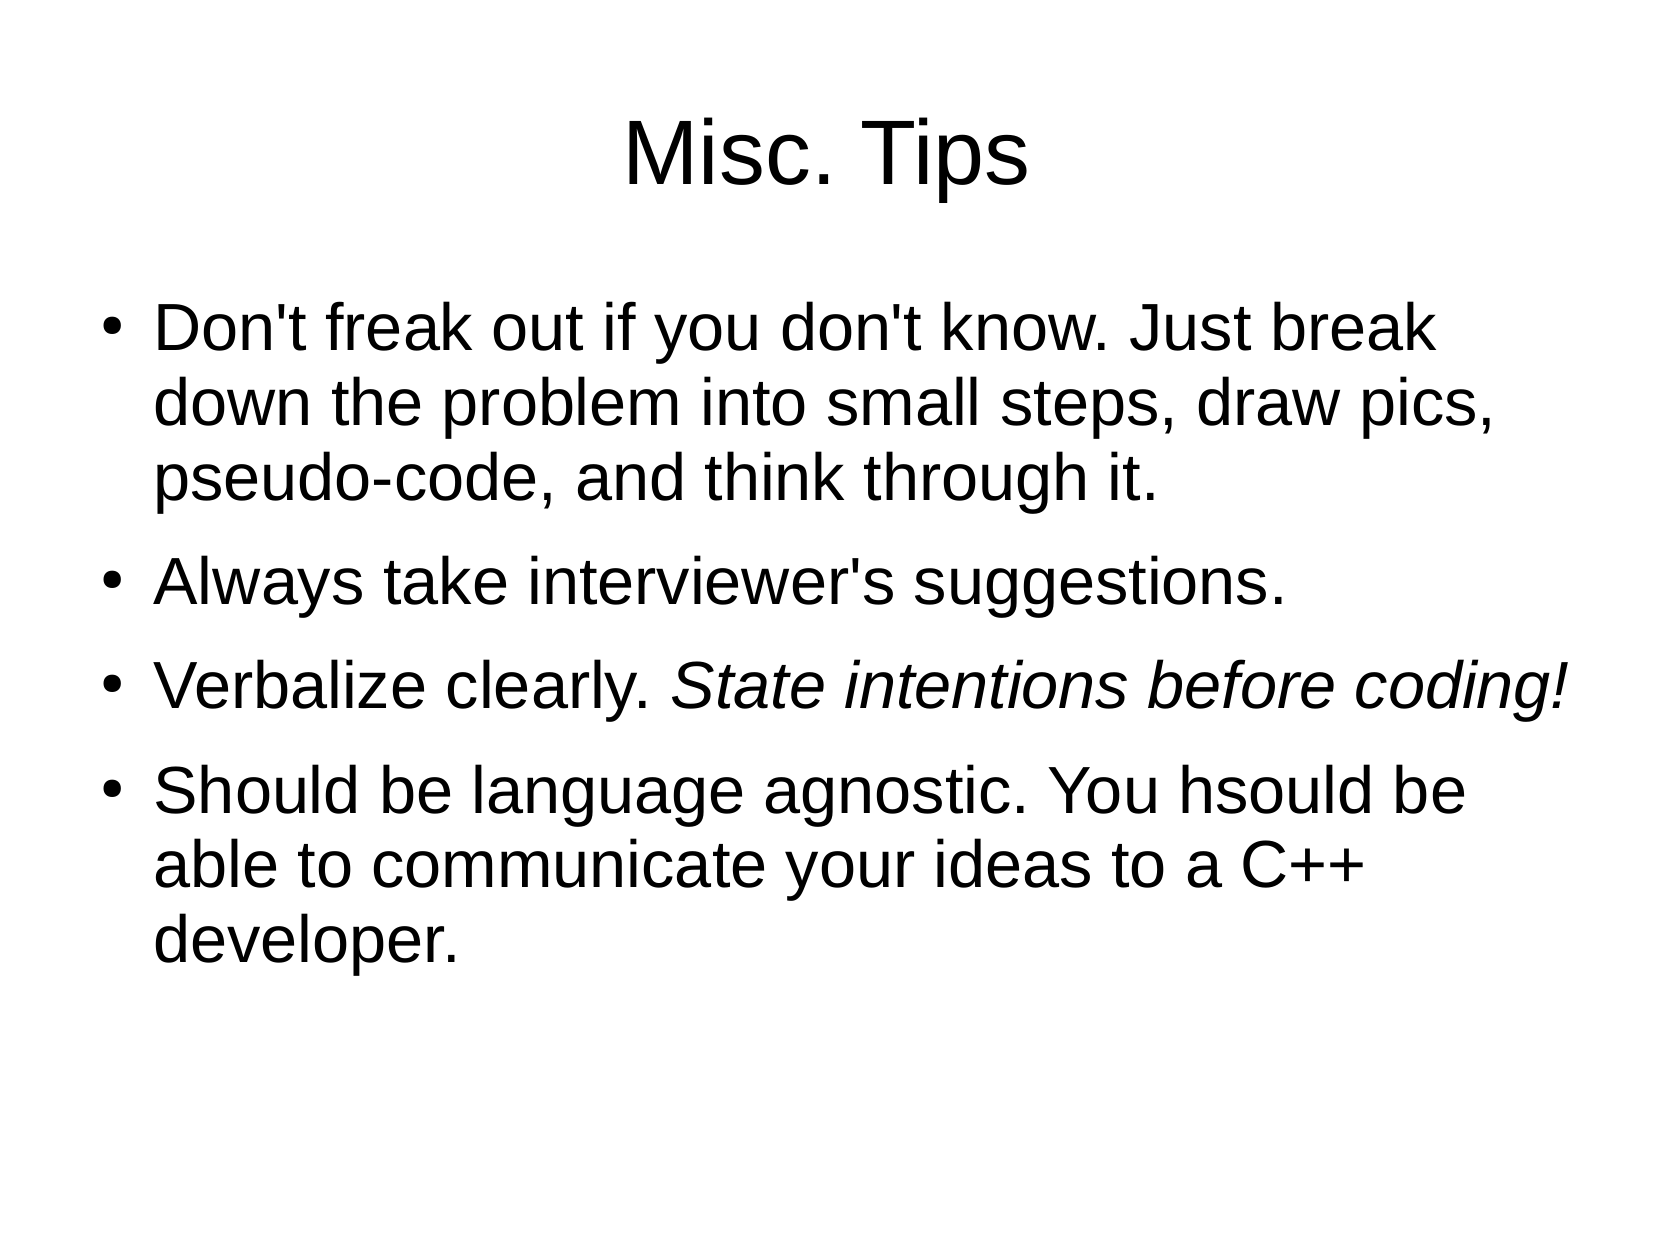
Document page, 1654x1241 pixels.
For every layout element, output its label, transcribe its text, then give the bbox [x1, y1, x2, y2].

list Don't freak out if you don't know. Just break down the problem into small steps, draw pics, pseudo-code, and think through it. Always take interviewer's suggestions. Verbalize clearly. State intentions before coding! Should be language agnostic. You hsould be able to communicate your ideas to a C++ developer. [82, 290, 1571, 1010]
title Misc. Tips [82, 49, 1571, 257]
